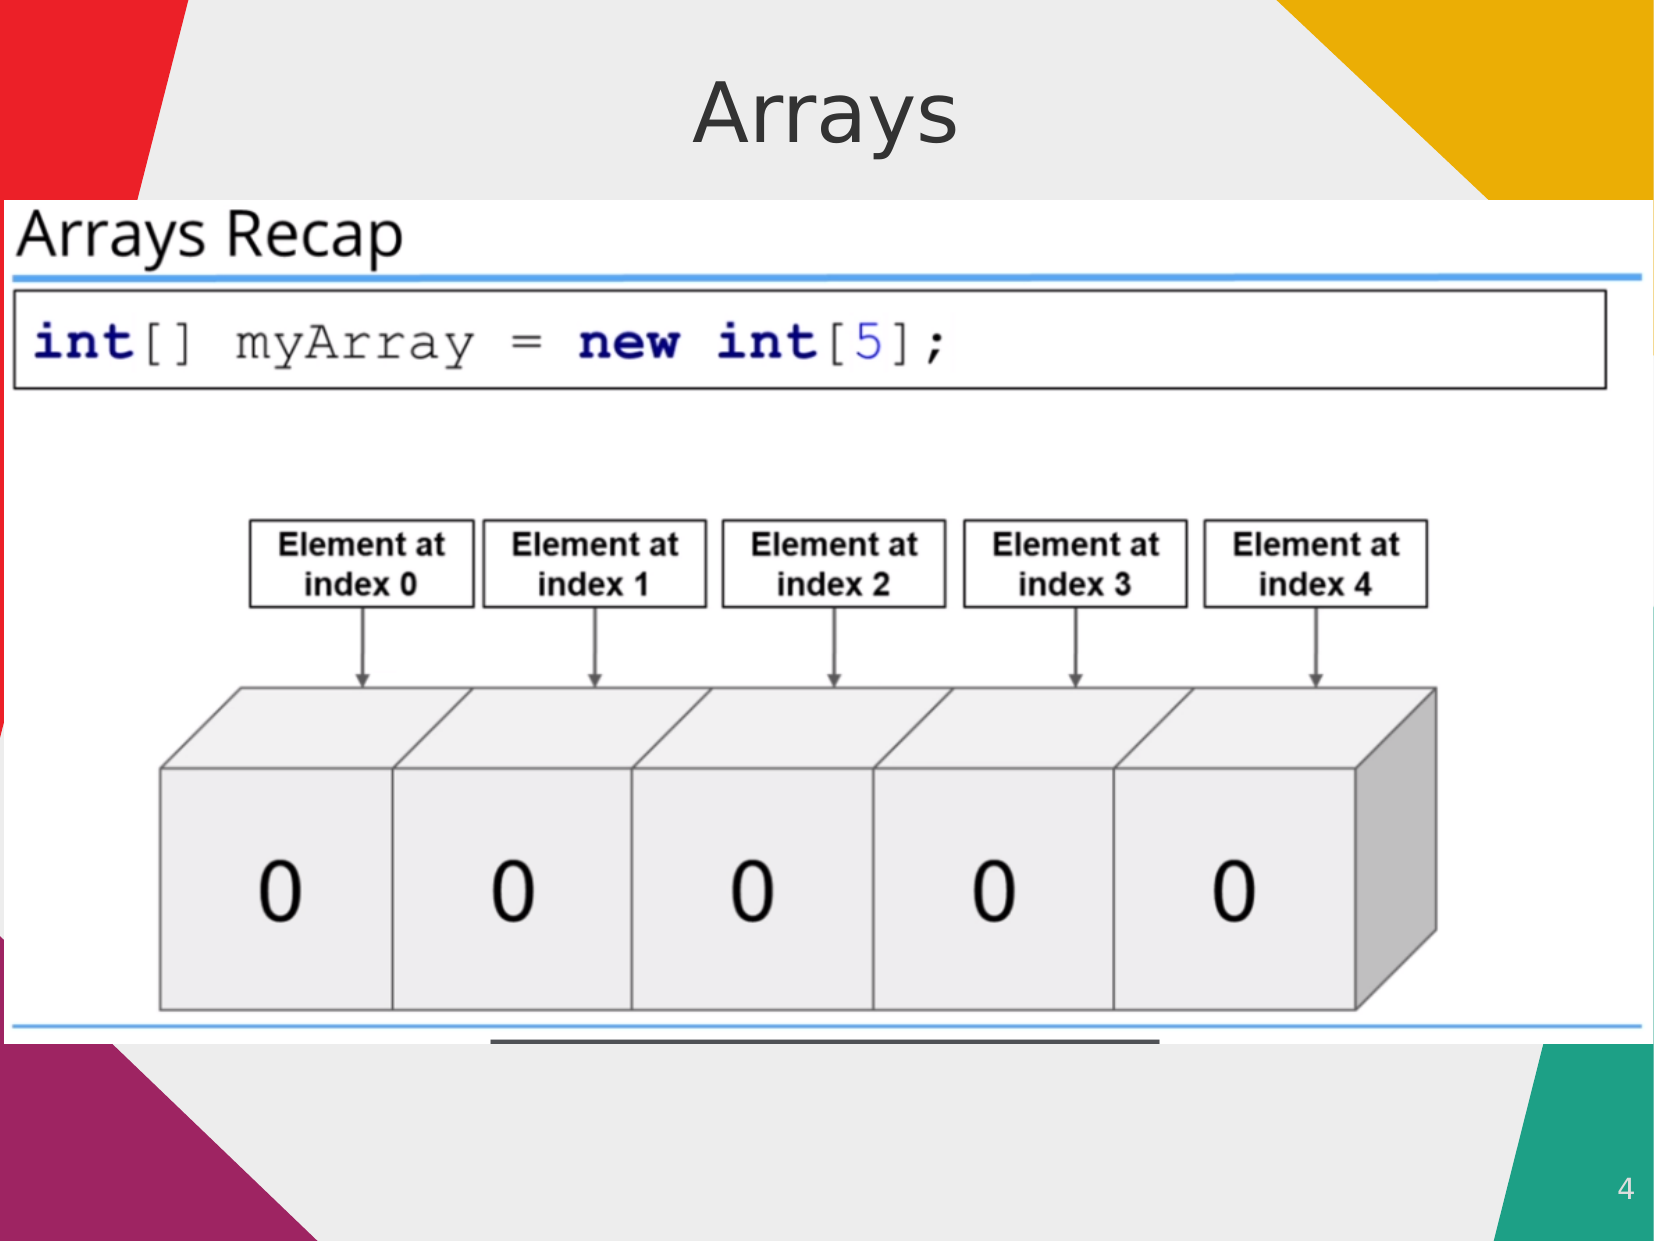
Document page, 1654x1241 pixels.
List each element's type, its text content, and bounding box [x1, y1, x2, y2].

picture [4, 200, 1654, 1044]
title Arrays [114, 15, 1539, 200]
